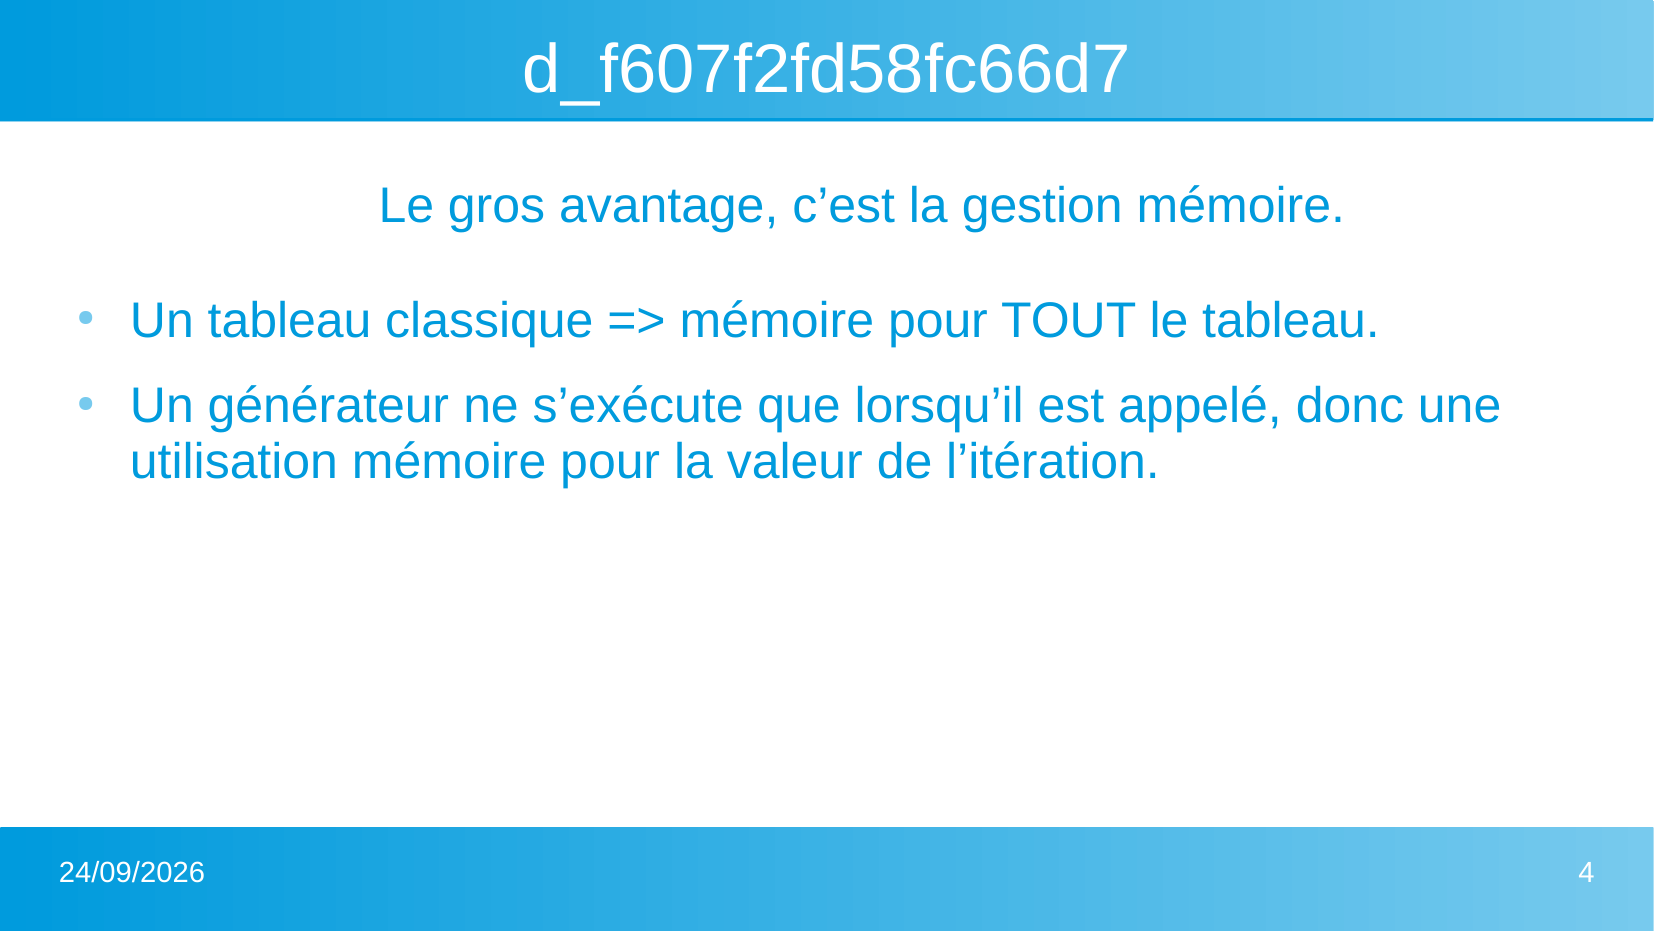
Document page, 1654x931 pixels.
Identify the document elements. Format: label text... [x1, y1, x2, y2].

list Le gros avantage, c’est la gestion mémoire. Un tableau classique => mémoire pour TOUT le tableau. Un générateur ne s’exécute que lorsqu’il est appelé, donc une utilisation mémoire pour la valeur de l’itération. [59, 177, 1595, 768]
title PHP Generator - Yield key word [59, 29, 1595, 108]
